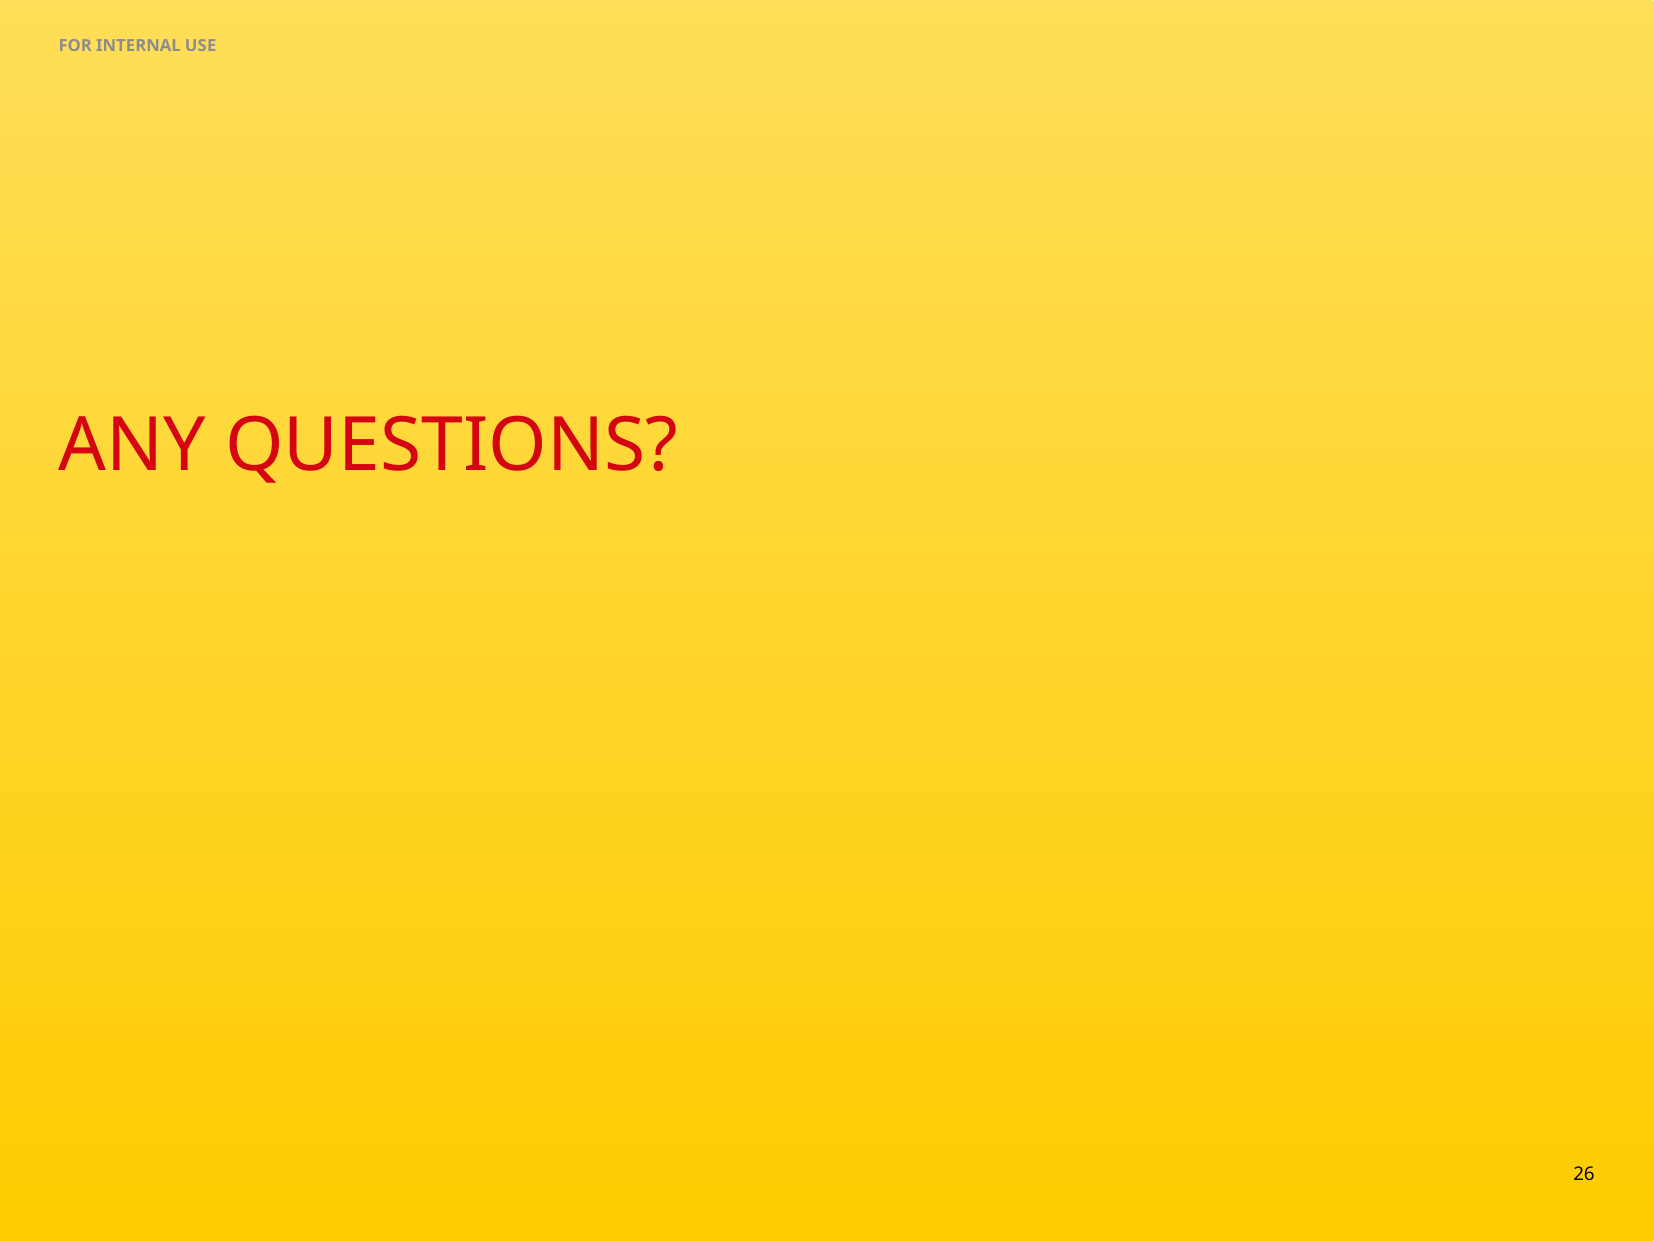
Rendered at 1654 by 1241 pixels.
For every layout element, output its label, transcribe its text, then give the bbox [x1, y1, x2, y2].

slide_number 23 [1526, 1158, 1595, 1192]
title Any questions? [58, 125, 1595, 487]
